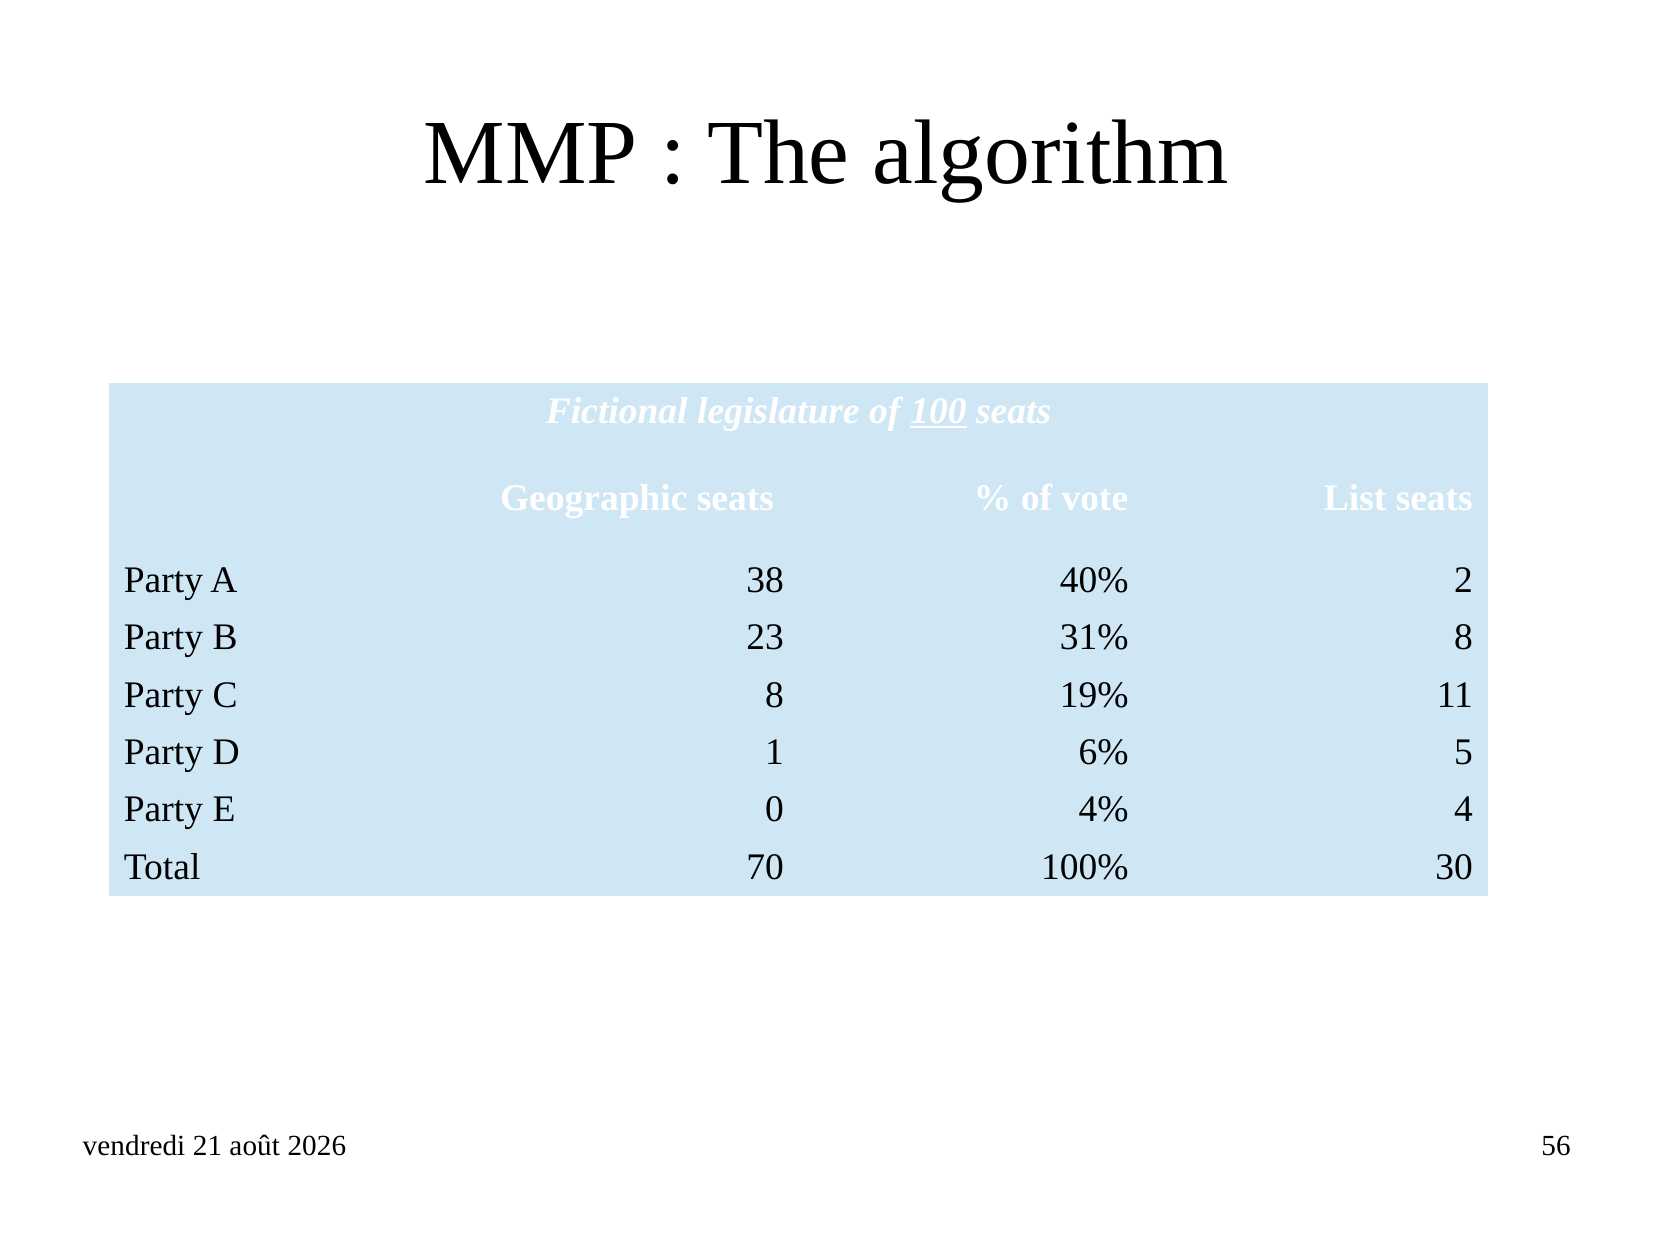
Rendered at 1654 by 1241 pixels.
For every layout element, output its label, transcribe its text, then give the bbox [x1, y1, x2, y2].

table_cell Party B [109, 609, 454, 666]
table_cell 11 [1143, 666, 1488, 724]
table_cell [109, 470, 454, 551]
table_cell Party D [109, 724, 454, 781]
table_cell 1 [454, 724, 799, 781]
table_cell Total [109, 838, 454, 896]
table_cell 0 [454, 781, 799, 838]
table_cell Party E [109, 781, 454, 838]
table_cell 8 [1143, 609, 1488, 666]
table_cell 38 [454, 551, 799, 609]
table_cell 30 [1143, 838, 1488, 896]
table_cell 2 [1143, 551, 1488, 609]
table_header Fictional legislature of 100 seats [109, 383, 1488, 470]
table_cell 8 [454, 666, 799, 724]
table_cell 40% [799, 551, 1143, 609]
table_cell Party C [109, 666, 454, 724]
table_cell 5 [1143, 724, 1488, 781]
table_cell List seats [1143, 470, 1488, 551]
table_cell 19% [799, 666, 1143, 724]
table_cell Party A [109, 551, 454, 609]
title MMP : The algorithm [82, 49, 1571, 257]
table_cell 23 [454, 609, 799, 666]
table_cell % of vote [799, 470, 1143, 551]
table_cell 4% [799, 781, 1143, 838]
table_cell 6% [799, 724, 1143, 781]
table_cell Geographic seats [454, 470, 799, 551]
list [82, 290, 1538, 1109]
table_cell 4 [1143, 781, 1488, 838]
table_cell 70 [454, 838, 799, 896]
table_cell 31% [799, 609, 1143, 666]
table_cell 100% [799, 838, 1143, 896]
